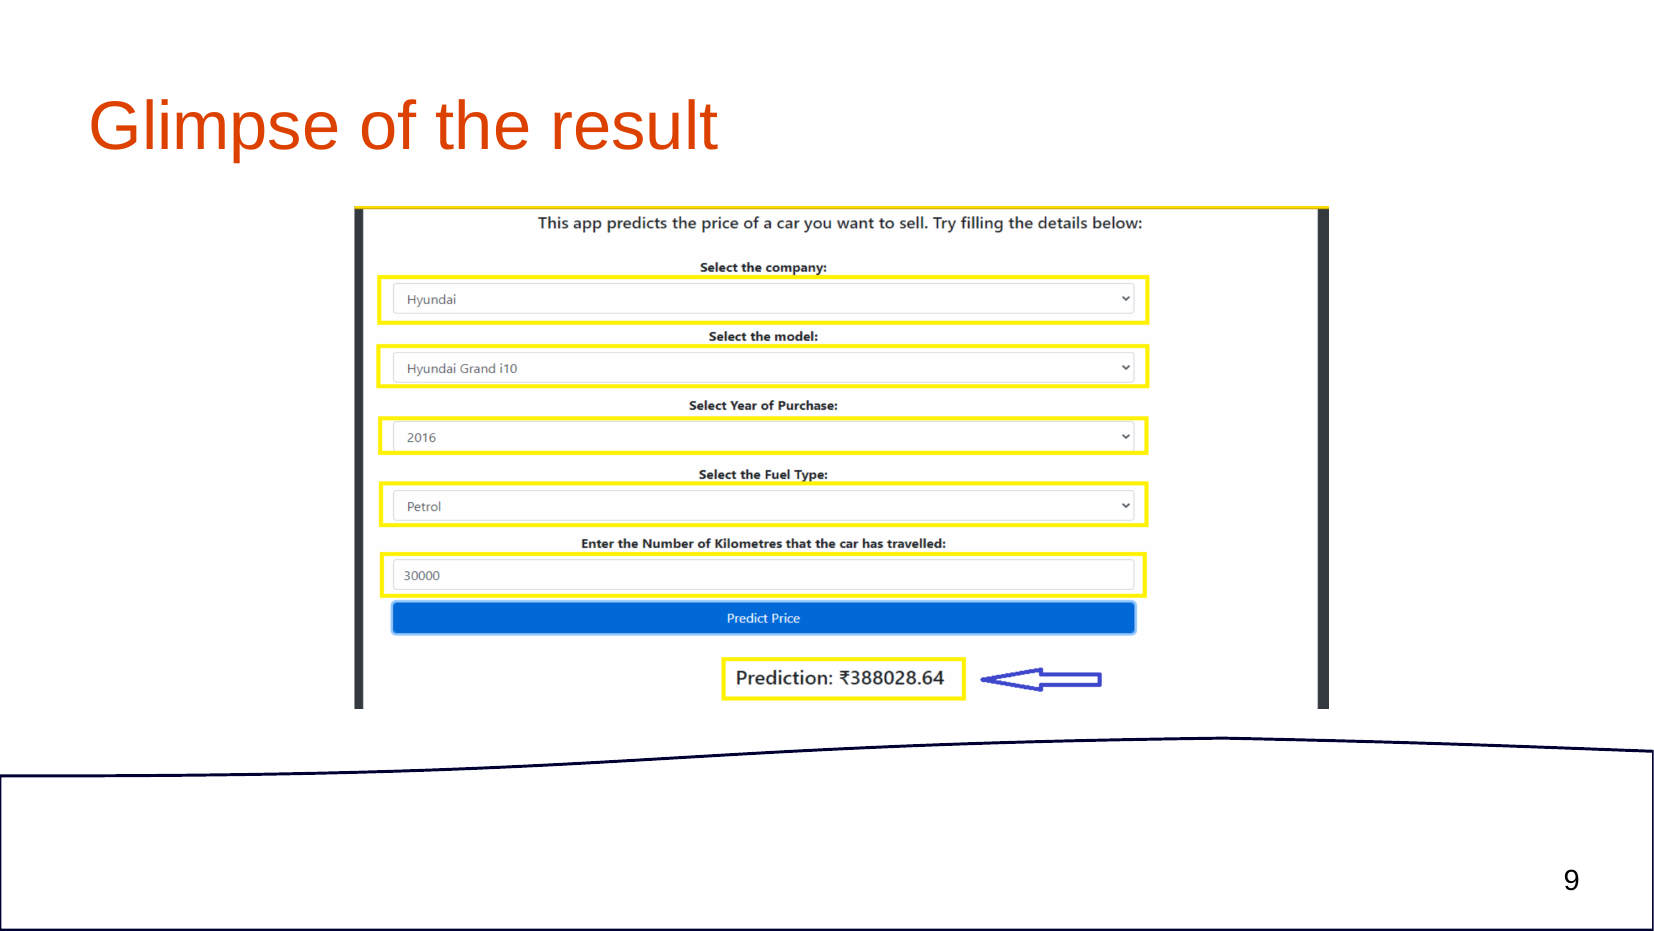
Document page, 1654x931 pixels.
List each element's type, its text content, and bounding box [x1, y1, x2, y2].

picture [354, 206, 1329, 709]
title Glimpse of the result [88, 44, 1565, 207]
